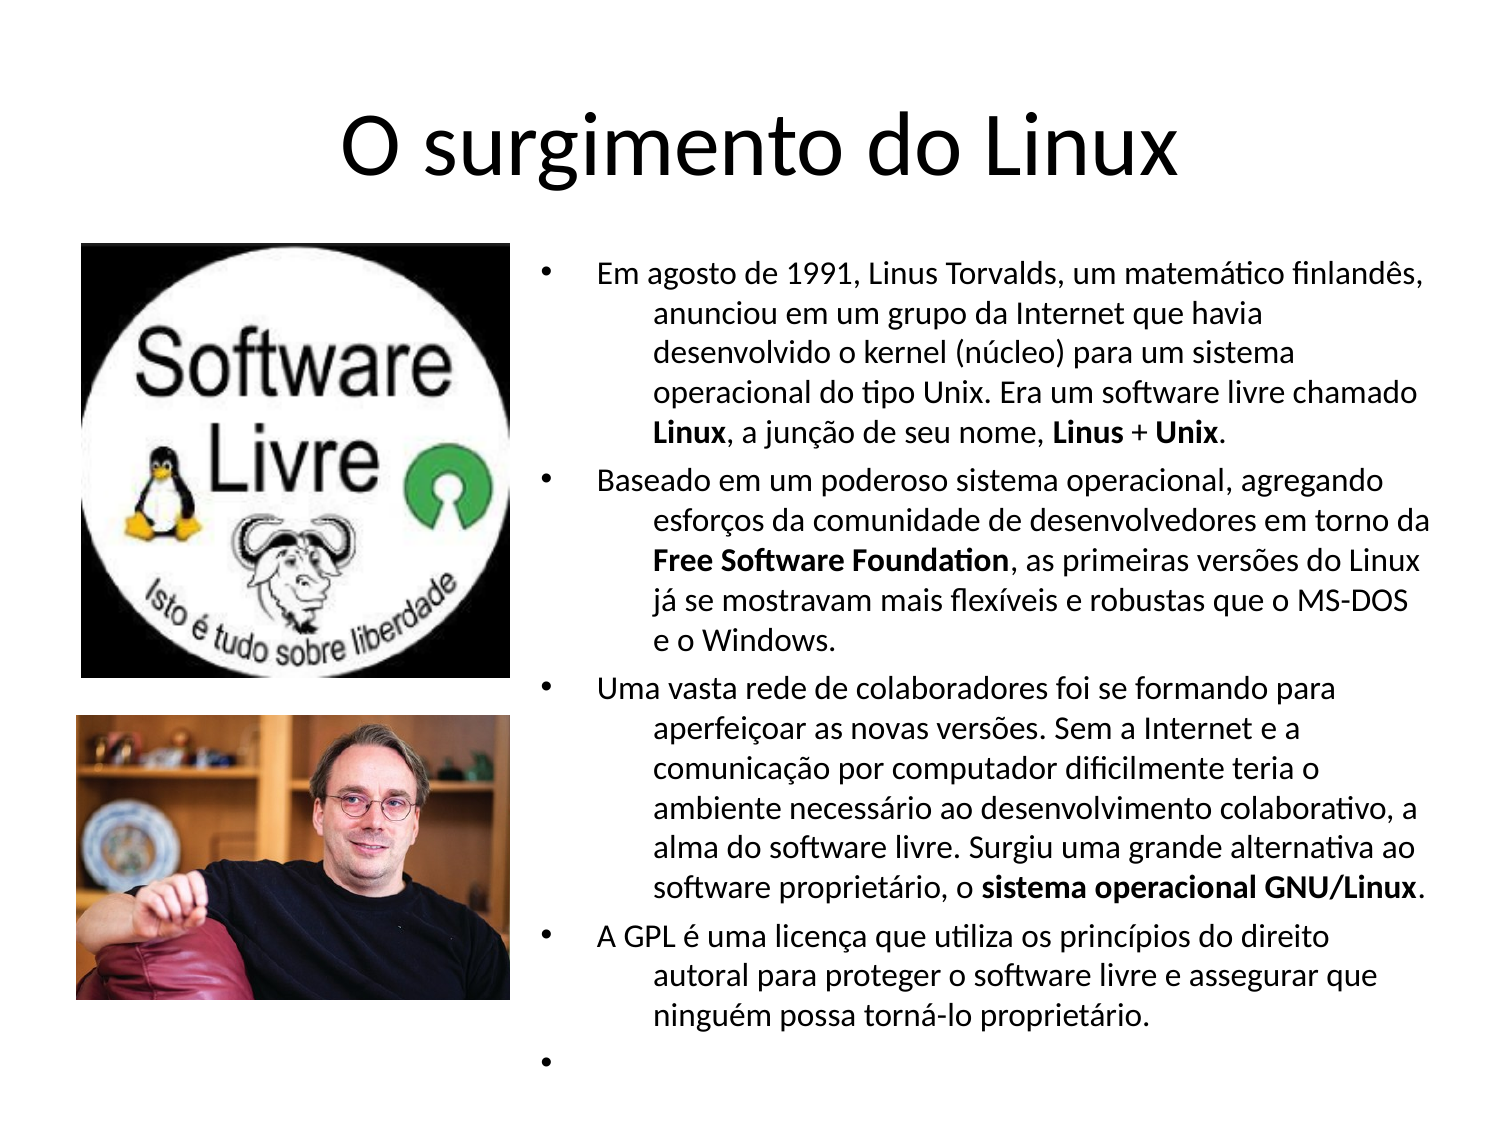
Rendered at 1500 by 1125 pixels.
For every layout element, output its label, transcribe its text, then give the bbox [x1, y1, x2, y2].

picture [81, 243, 510, 678]
title O surgimento do Linux [75, 45, 1426, 233]
list Em agosto de 1991, Linus Torvalds, um matemático finlandês, anunciou em um grupo da Internet que havia desenvolvido o kernel (núcleo) para um sistema operacional do tipo Unix. Era um software livre chamado Linux, a junção de seu nome, Linus + Unix. Baseado em um poderoso sistema operacional, agregando esforços da comunidade de desenvolvedores em torno da Free Software Foundation, as primeiras versões do Linux já se mostravam mais flexíveis e robustas que o MS-DOS e o Windows. Uma vasta rede de colaboradores foi se formando para aperfeiçoar as novas versões. Sem a Internet e a comunicação por computador dificilmente teria o ambiente necessário ao desenvolvimento colaborativo, a alma do software livre. Surgiu uma grande alternativa ao software proprietário, o sistema operacional GNU/Linux. A GPL é uma licença que utiliza os princípios do direito autoral para proteger o software livre e assegurar que ninguém possa torná-lo proprietário. [525, 243, 1447, 1060]
picture [76, 716, 510, 1000]
